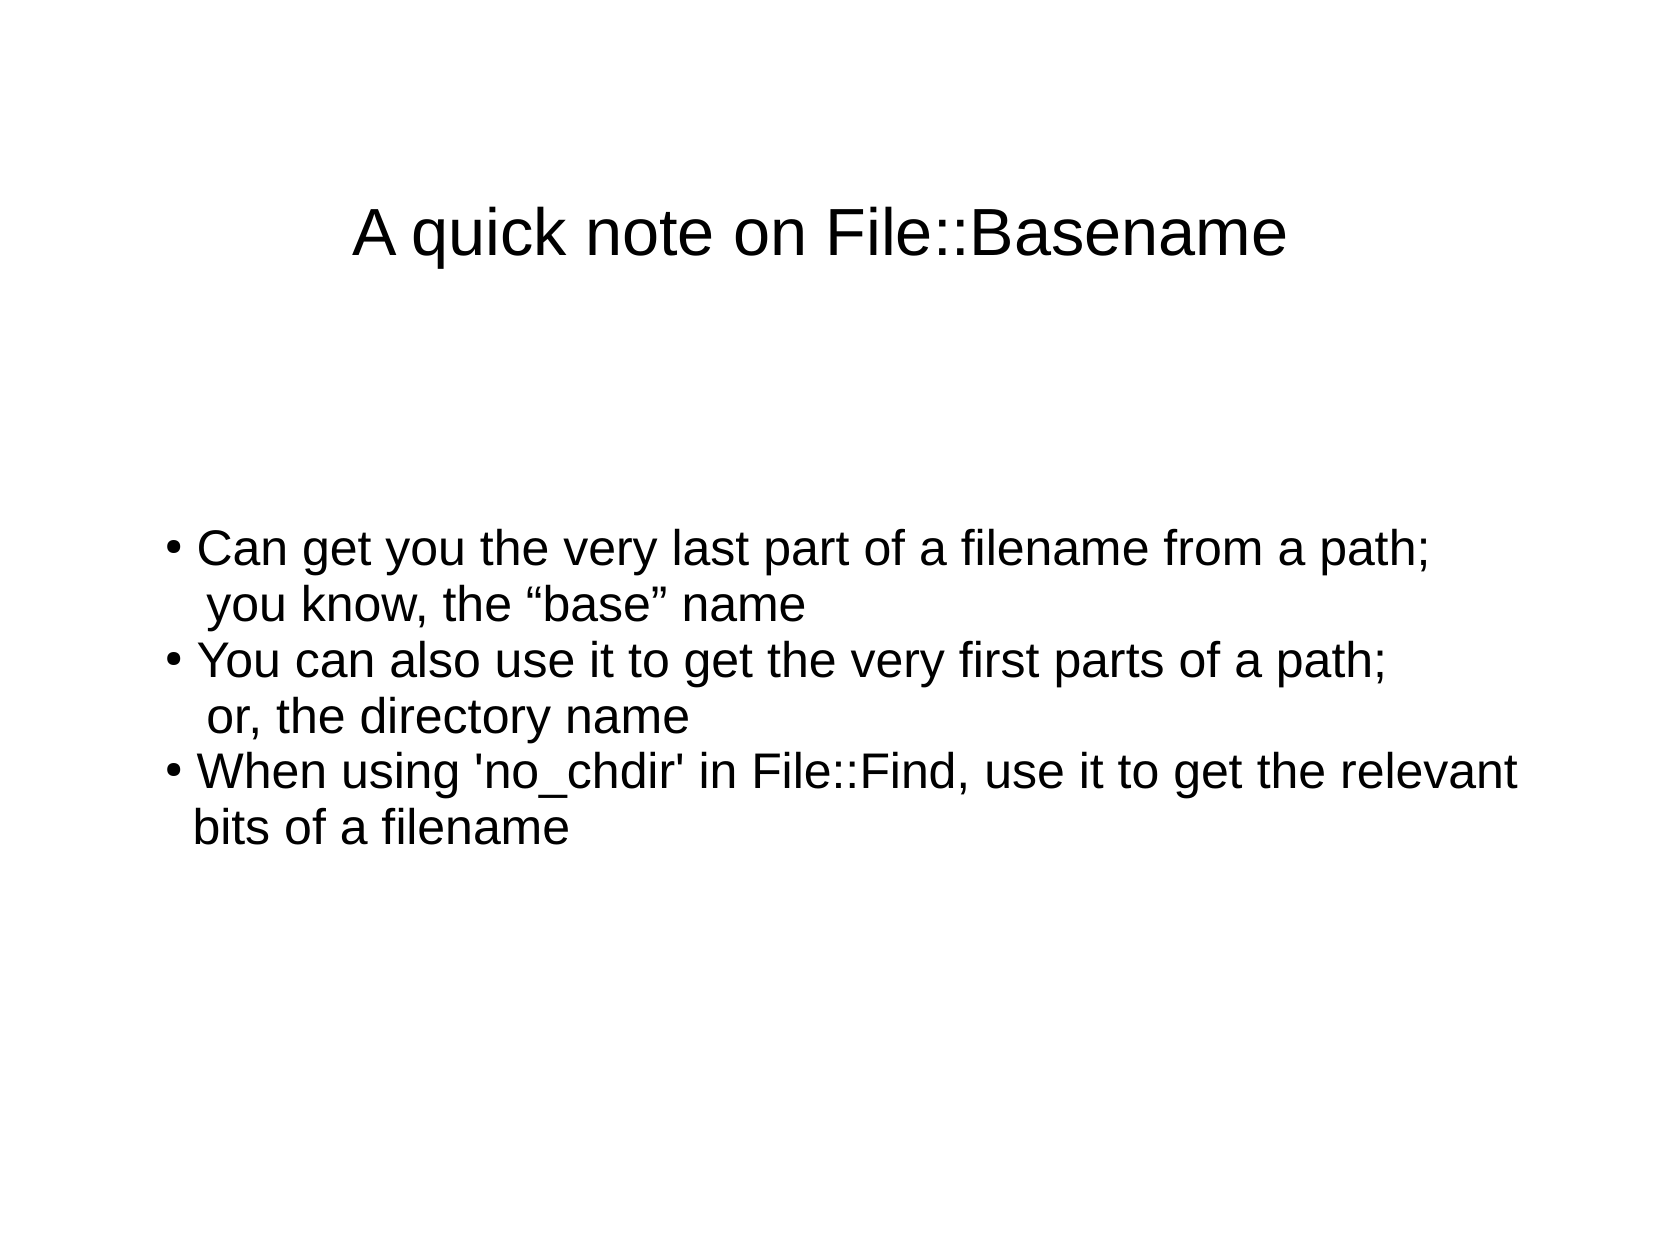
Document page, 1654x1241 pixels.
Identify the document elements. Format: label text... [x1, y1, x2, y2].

text_box A quick note on File::Basename [337, 187, 1308, 278]
text_box Can get you the very last part of a filename from a path; you know, the “base” name You can also use it to get the very first parts of a path; or, the directory name When using 'no_chdir' in File::Find, use it to get the relevant bits of a filename [150, 513, 1534, 863]
